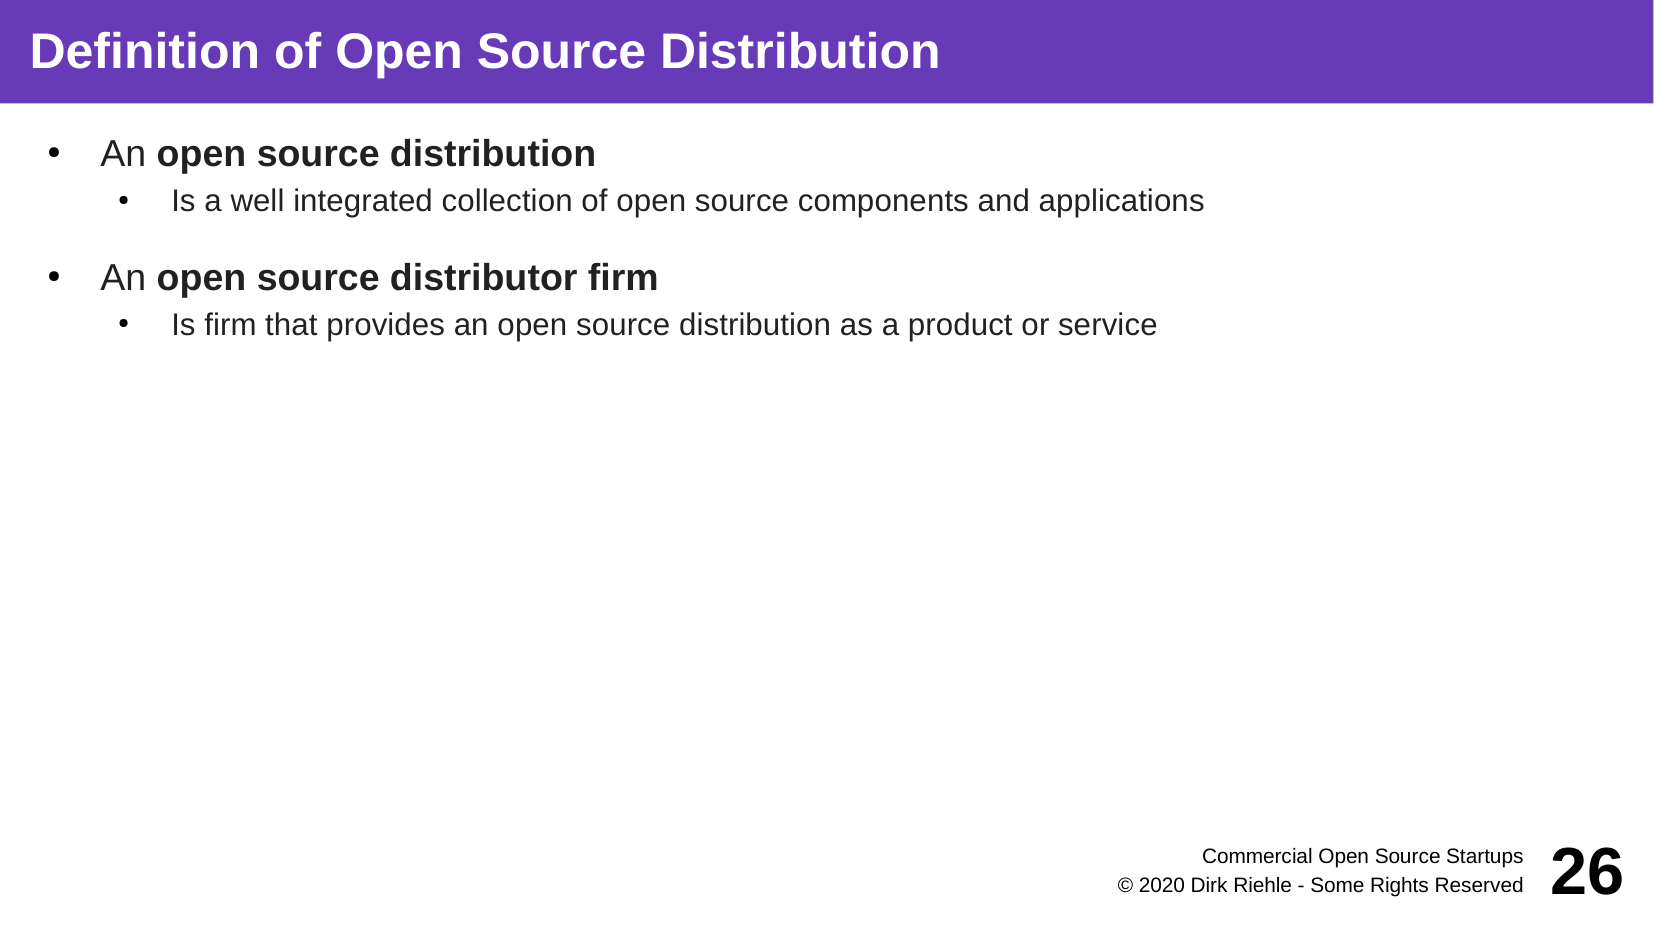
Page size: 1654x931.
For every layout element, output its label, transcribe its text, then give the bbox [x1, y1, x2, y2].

title Definition of Open Source Distribution [0, 0, 1654, 104]
list An open source distribution Is a well integrated collection of open source components and applications An open source distributor firm Is firm that provides an open source distribution as a product or service [29, 132, 1625, 813]
